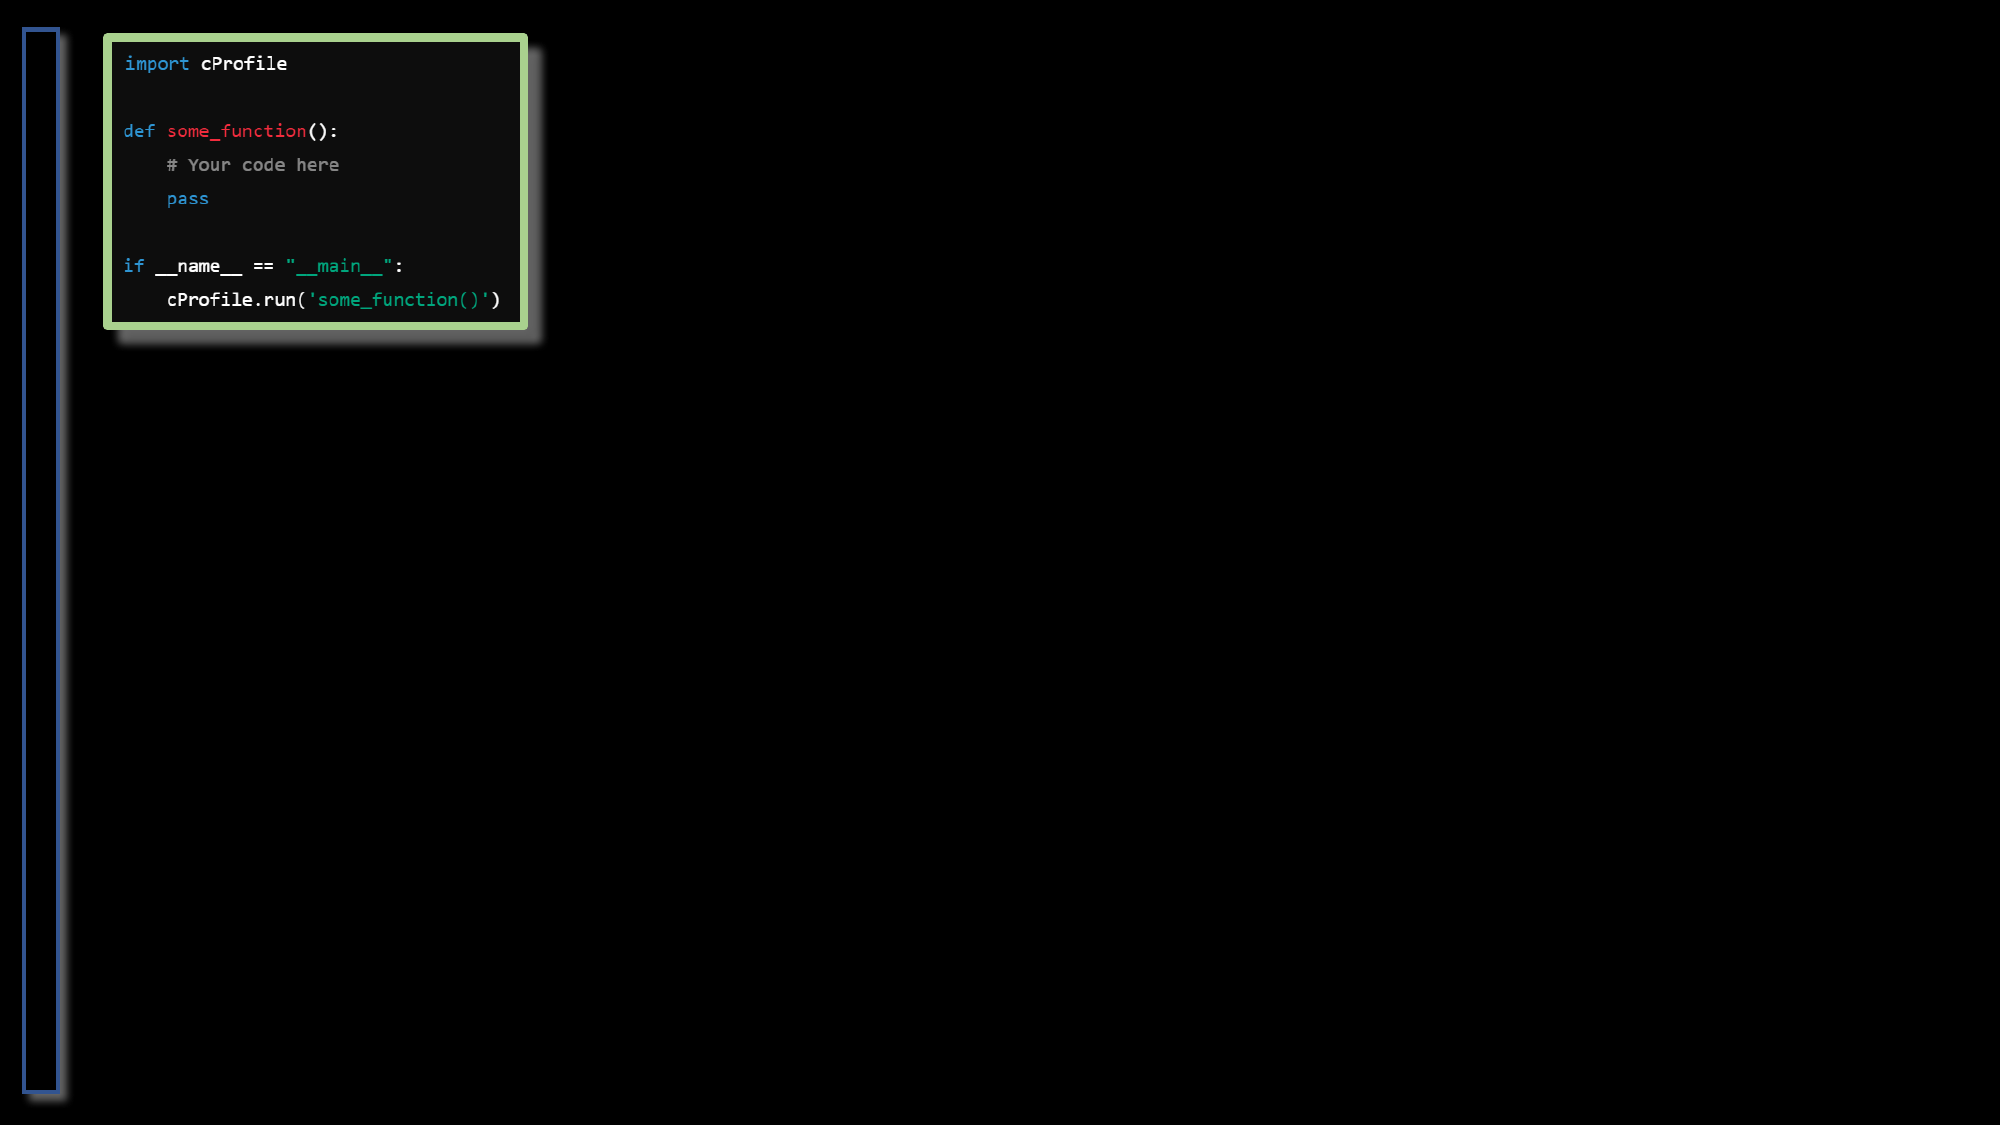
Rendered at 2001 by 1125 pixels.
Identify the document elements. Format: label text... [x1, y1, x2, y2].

title 2. cProfile [0, 0, 136, 1125]
text_box [23, 29, 58, 1093]
picture [111, 41, 520, 322]
